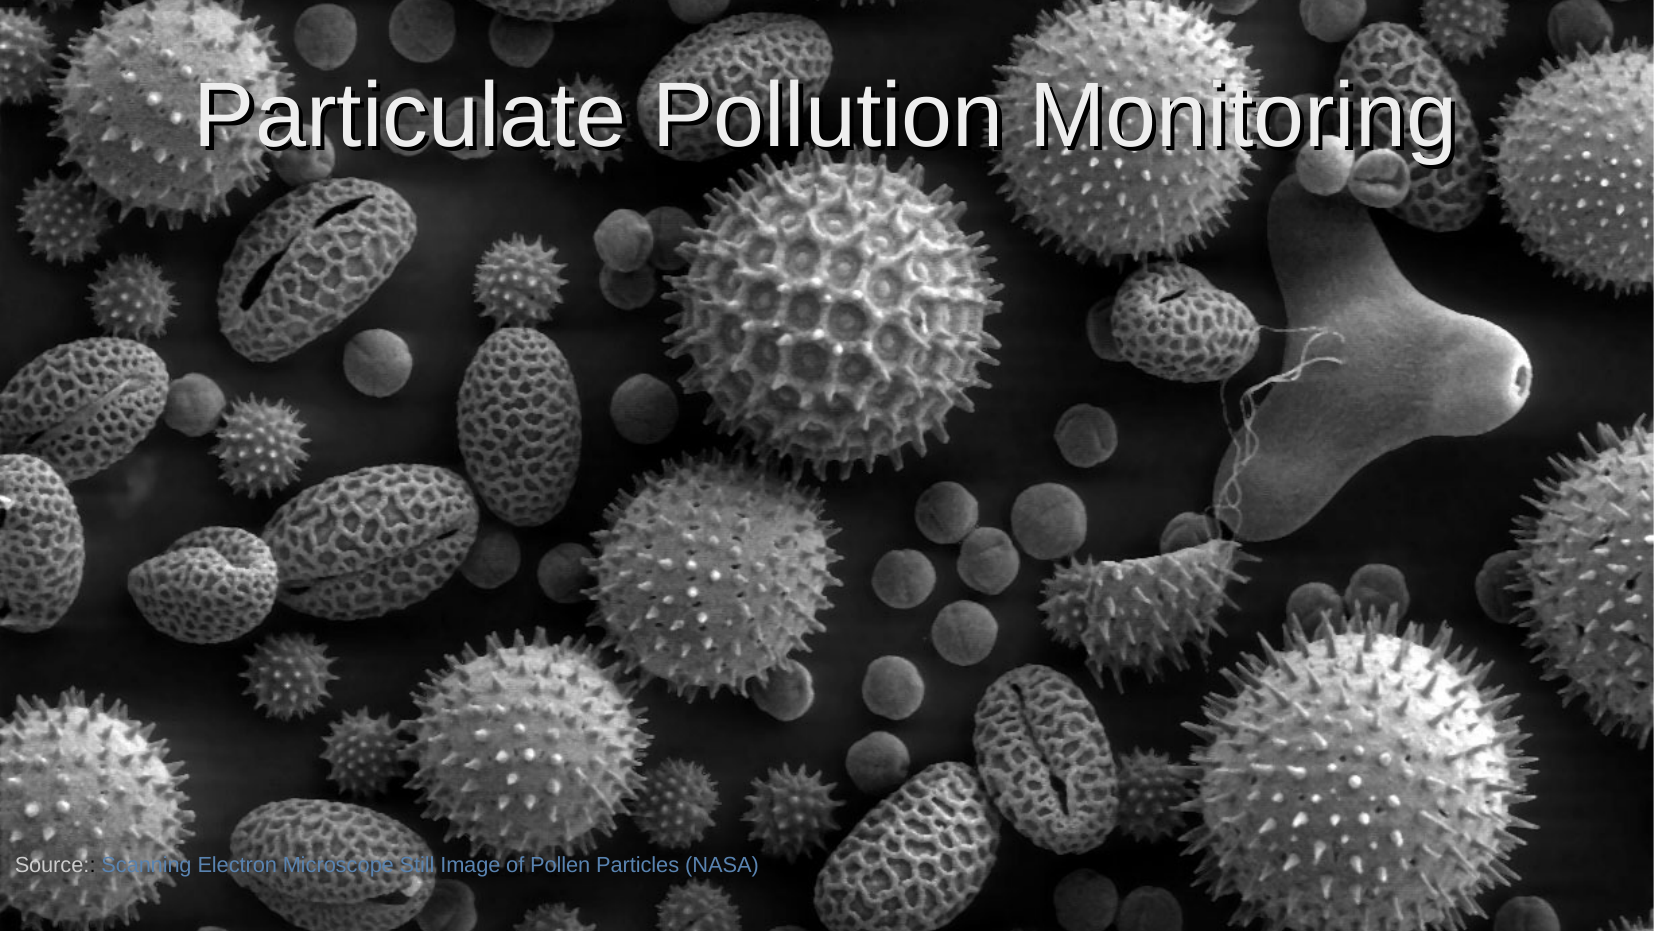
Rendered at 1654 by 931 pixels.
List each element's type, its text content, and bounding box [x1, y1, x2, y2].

picture [0, 0, 1654, 931]
text_box Source:: Scanning Electron Microscope Still Image of Pollen Particles (NASA) [0, 845, 835, 885]
title Particulate Pollution Monitoring [82, 37, 1571, 193]
